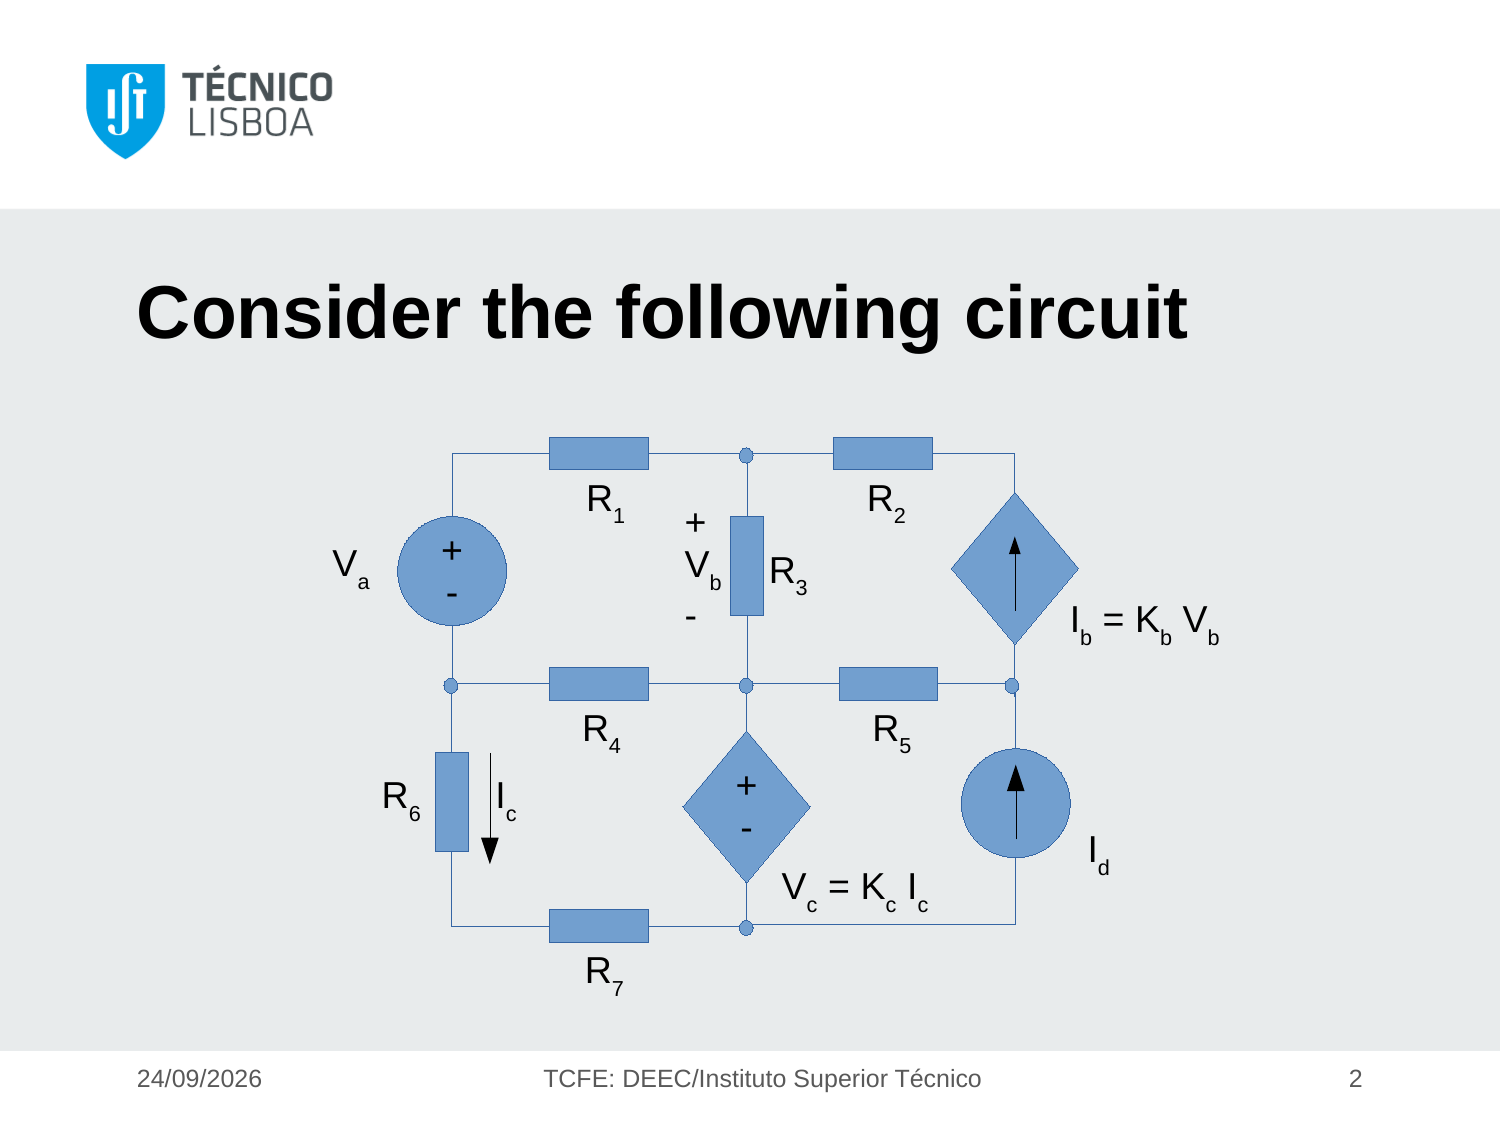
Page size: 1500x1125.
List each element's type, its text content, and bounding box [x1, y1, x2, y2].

text_box Id [1072, 821, 1201, 888]
text_box [951, 492, 1079, 645]
text_box [833, 437, 933, 470]
text_box R7 [570, 942, 639, 1009]
picture [0, 0, 1500, 1125]
text_box Va [317, 535, 385, 602]
text_box + - [682, 731, 811, 883]
text_box [549, 437, 649, 470]
text_box [961, 748, 1071, 858]
text_box + Vb - [669, 494, 737, 645]
text_box [443, 678, 458, 694]
text_box [549, 909, 649, 943]
text_box R6 [366, 767, 436, 833]
text_box R2 [852, 469, 921, 536]
title Consider the following circuit [121, 237, 1378, 381]
text_box [549, 667, 649, 701]
text_box [739, 447, 754, 464]
text_box R1 [571, 469, 641, 536]
text_box R4 [567, 700, 636, 767]
text_box Vc = Kc Ic [766, 858, 955, 925]
text_box R3 [753, 541, 823, 608]
text_box R5 [857, 700, 927, 767]
text_box + - [397, 516, 507, 626]
text_box Ib = Kb Vb [1055, 591, 1235, 657]
text_box [739, 920, 754, 936]
text_box [739, 678, 754, 694]
text_box [737, 516, 764, 616]
text_box [1005, 678, 1019, 694]
text_box Ic [480, 767, 532, 834]
text_box [839, 667, 938, 701]
text_box [435, 752, 469, 852]
